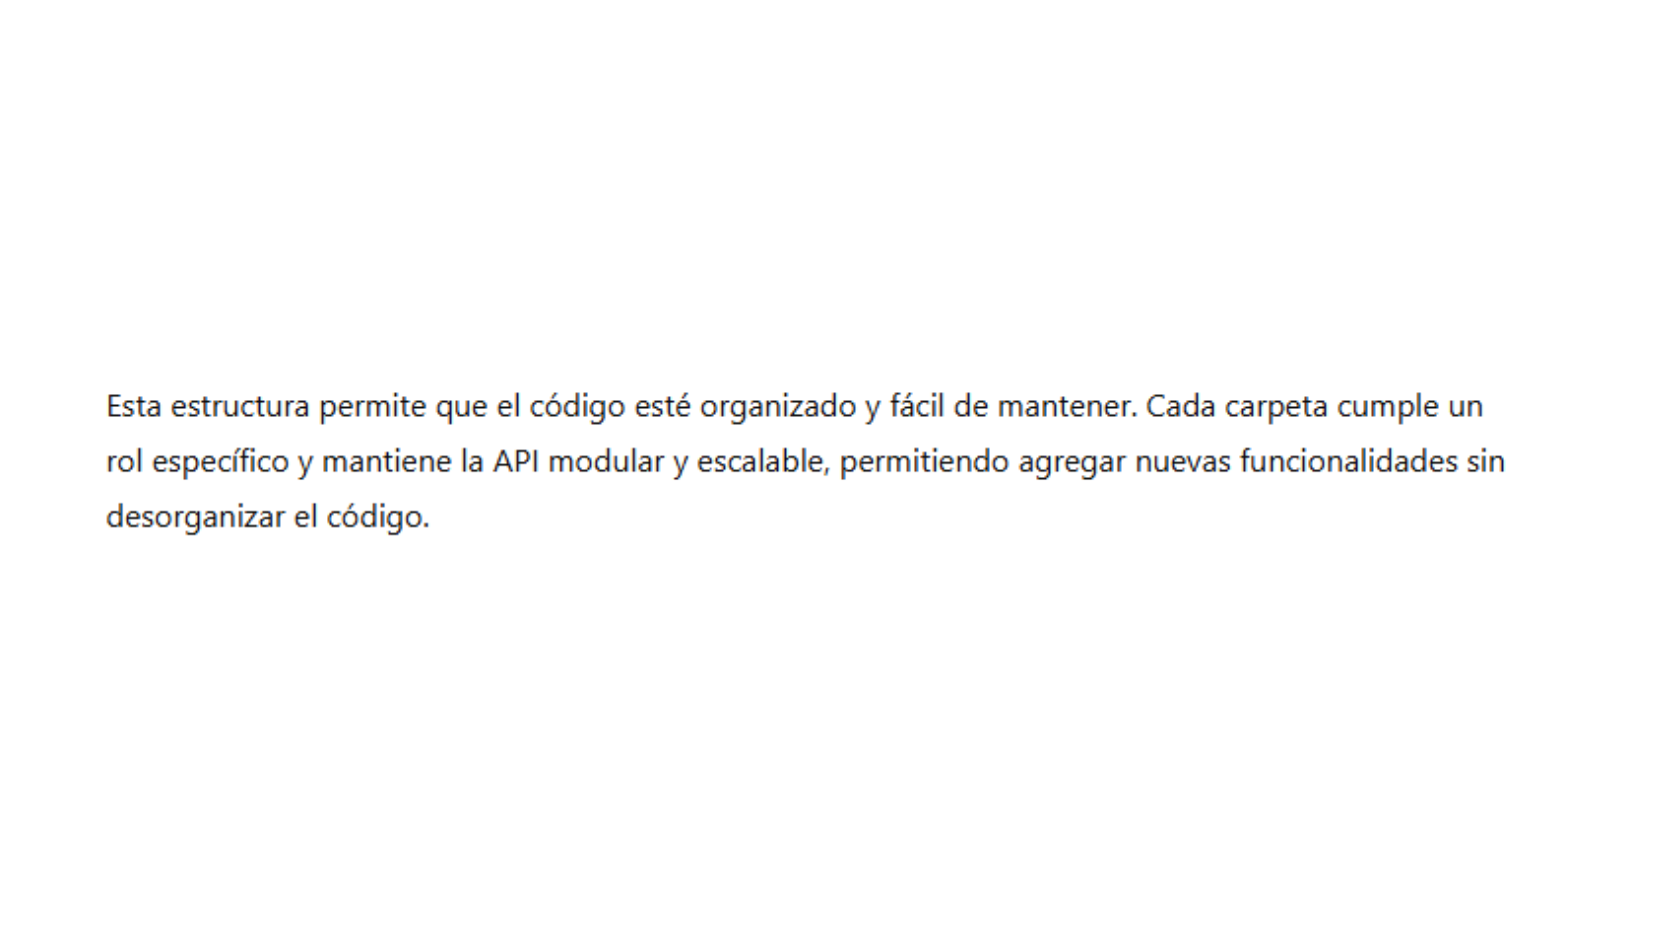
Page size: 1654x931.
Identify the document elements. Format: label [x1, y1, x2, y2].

picture [66, 330, 1565, 562]
